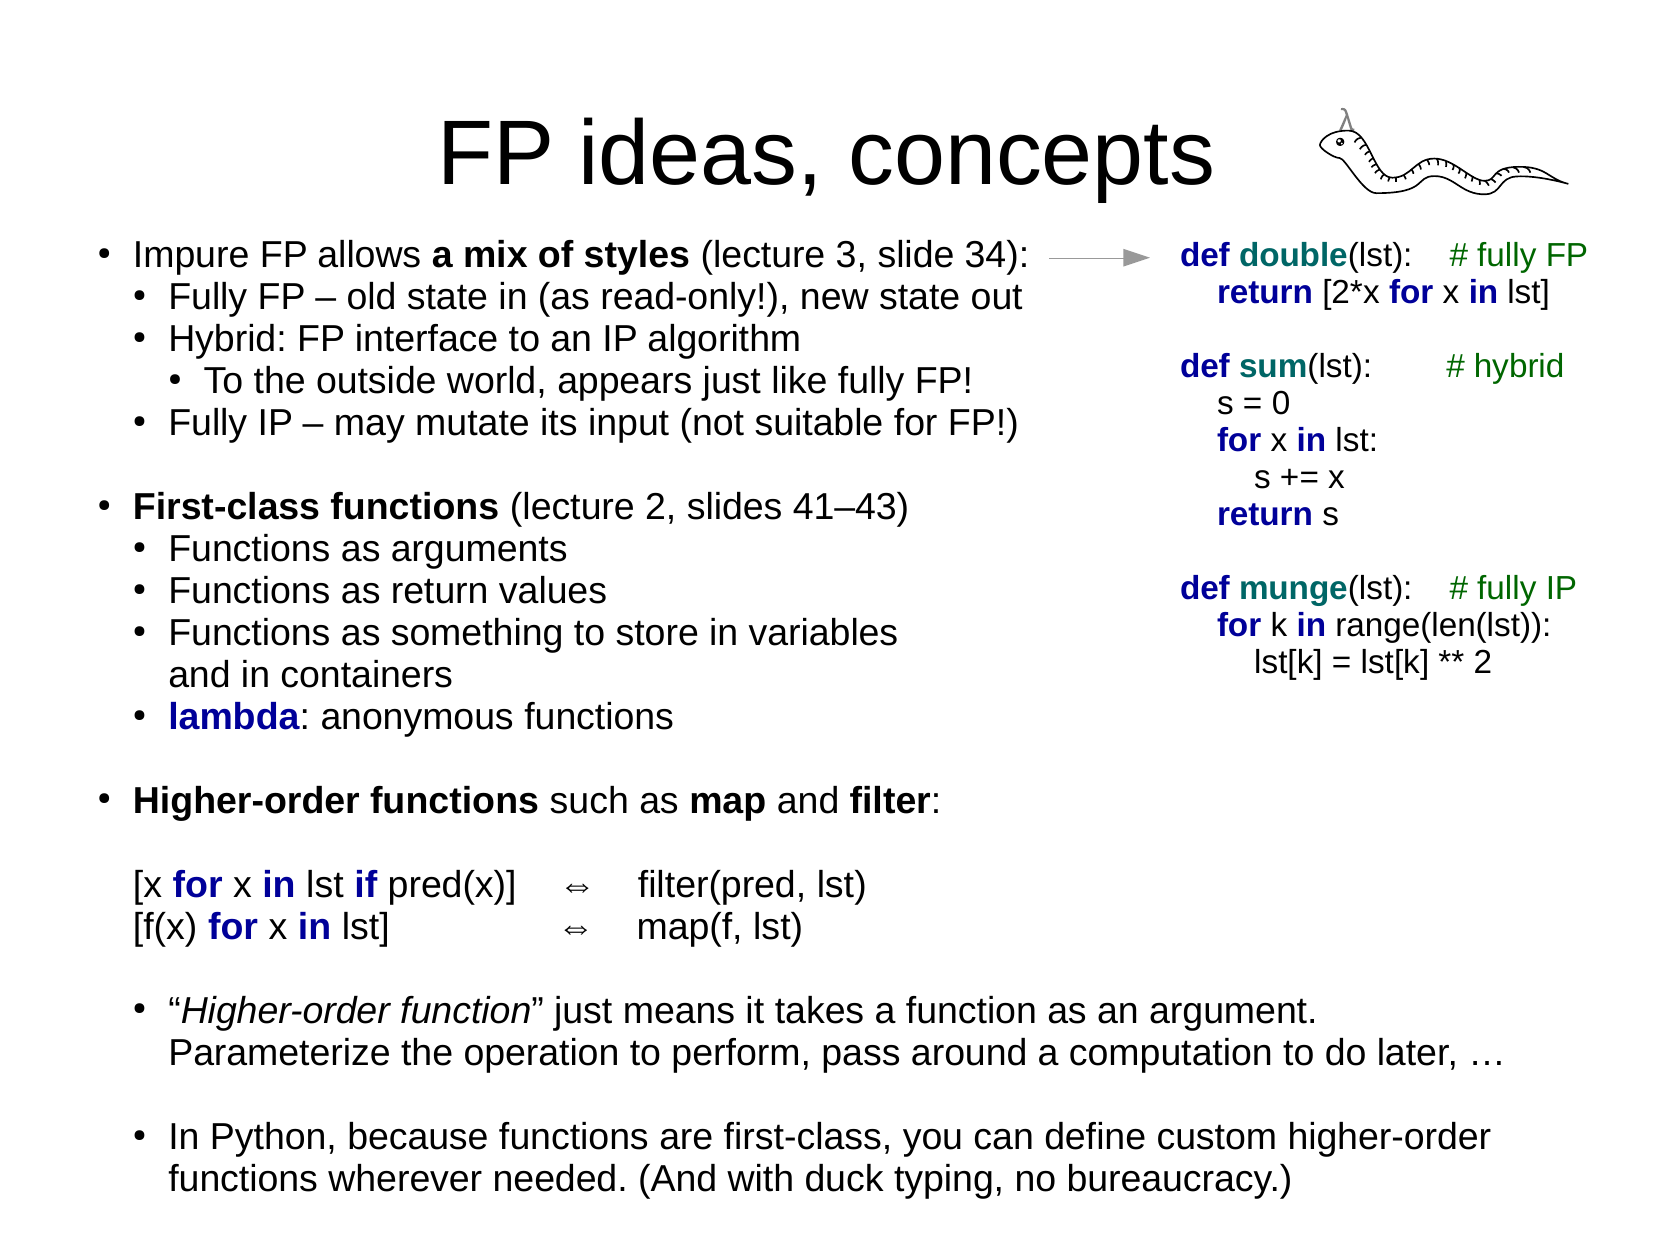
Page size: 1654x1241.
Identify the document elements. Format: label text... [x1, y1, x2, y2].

picture [1319, 107, 1569, 196]
text_box def double(lst): # fully FP return [2*x for x in lst] def sum(lst): # hybrid s = 0 for x in lst: s += x return s def munge(lst): # fully IP for k in range(len(lst)): lst[k] = lst[k] ** 2 [1129, 229, 1627, 695]
text_box Impure FP allows a mix of styles (lecture 3, slide 34): Fully FP – old state in (as read-only!), new state out Hybrid: FP interface to an IP algorithm To the outside world, appears just like fully FP! Fully IP – may mutate its input (not suitable for FP!) First-class functions (lecture 2, slides 41–43) Functions as arguments Functions as return values Functions as something to store in variables and in containers lambda: anonymous functions Higher-order functions such as map and filter: [x for x in lst if pred(x)] ⇔ filter(pred, lst) [f(x) for x in lst] ⇔ map(f, lst) “Higher-order function” just means it takes a function as an argument. Parameterize the operation to perform, pass around a computation to do later, … In Python, because functions are first-class, you can define custom higher-order functions wherever needed. (And with duck typing, no bureaucracy.) [82, 184, 1561, 1207]
title FP ideas, concepts [82, 49, 1571, 229]
